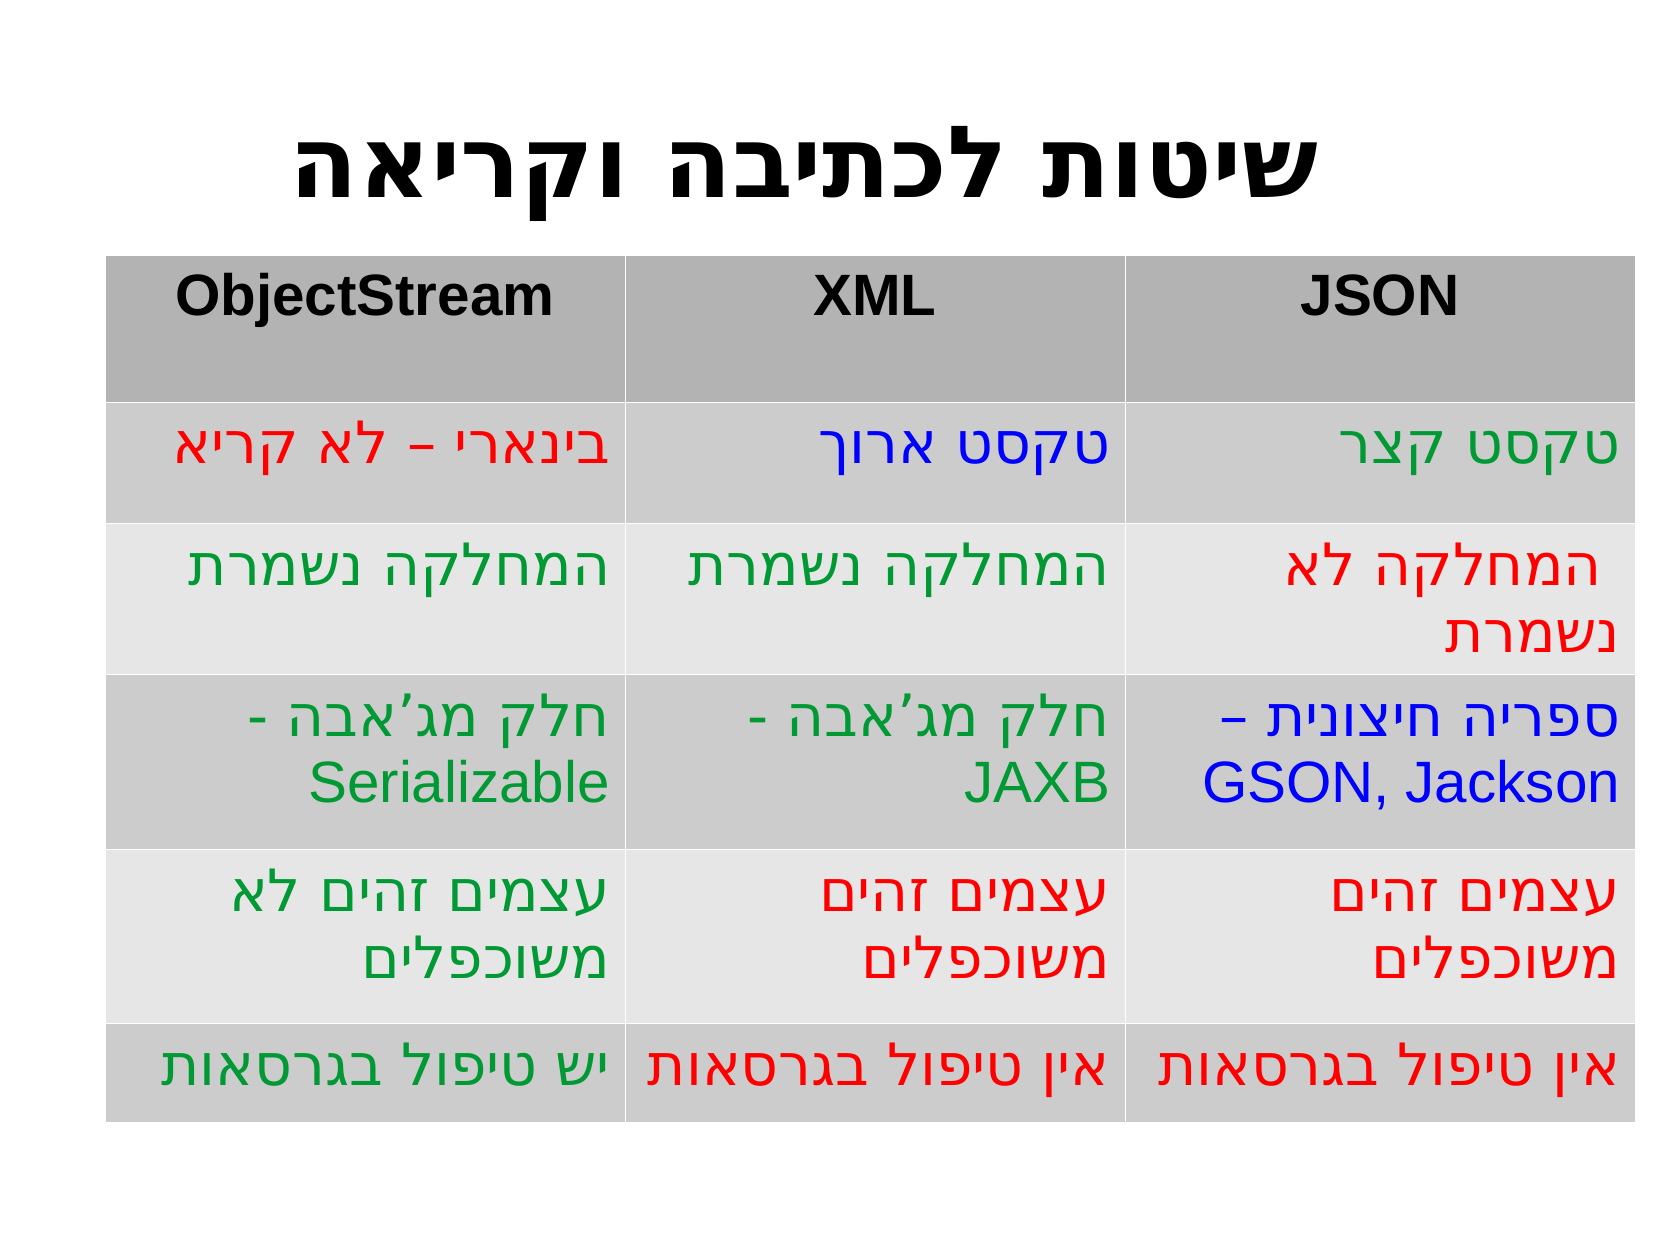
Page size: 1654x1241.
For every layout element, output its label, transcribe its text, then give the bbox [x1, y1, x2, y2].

table_cell טקסט קצר [1126, 403, 1635, 523]
title שיטות לכתיבה וקריאה [63, 45, 1546, 271]
table_cell עצמים זהים משוכפלים [626, 850, 1125, 1023]
table_cell המחלקה לא נשמרת [1126, 524, 1635, 674]
table_cell חלק מג’אבה - JAXB [626, 675, 1125, 849]
table_cell אין טיפול בגרסאות [1126, 1024, 1635, 1122]
table_header ObjectStream [106, 256, 625, 402]
table_cell יש טיפול בגרסאות [106, 1024, 625, 1122]
table_cell עצמים זהים לא משוכפלים [106, 850, 625, 1023]
table_cell המחלקה נשמרת [626, 524, 1125, 674]
table_cell אין טיפול בגרסאות [626, 1024, 1125, 1122]
table_cell טקסט ארוך [626, 403, 1125, 523]
table_header JSON [1126, 256, 1635, 402]
table_cell חלק מג’אבה - Serializable [106, 675, 625, 849]
table_header XML [626, 256, 1125, 402]
table_cell עצמים זהים משוכפלים [1126, 850, 1635, 1023]
table_cell המחלקה נשמרת [106, 524, 625, 674]
table_cell בינארי – לא קריא [106, 403, 625, 523]
table_cell ספריה חיצונית – GSON, Jackson [1126, 675, 1635, 849]
